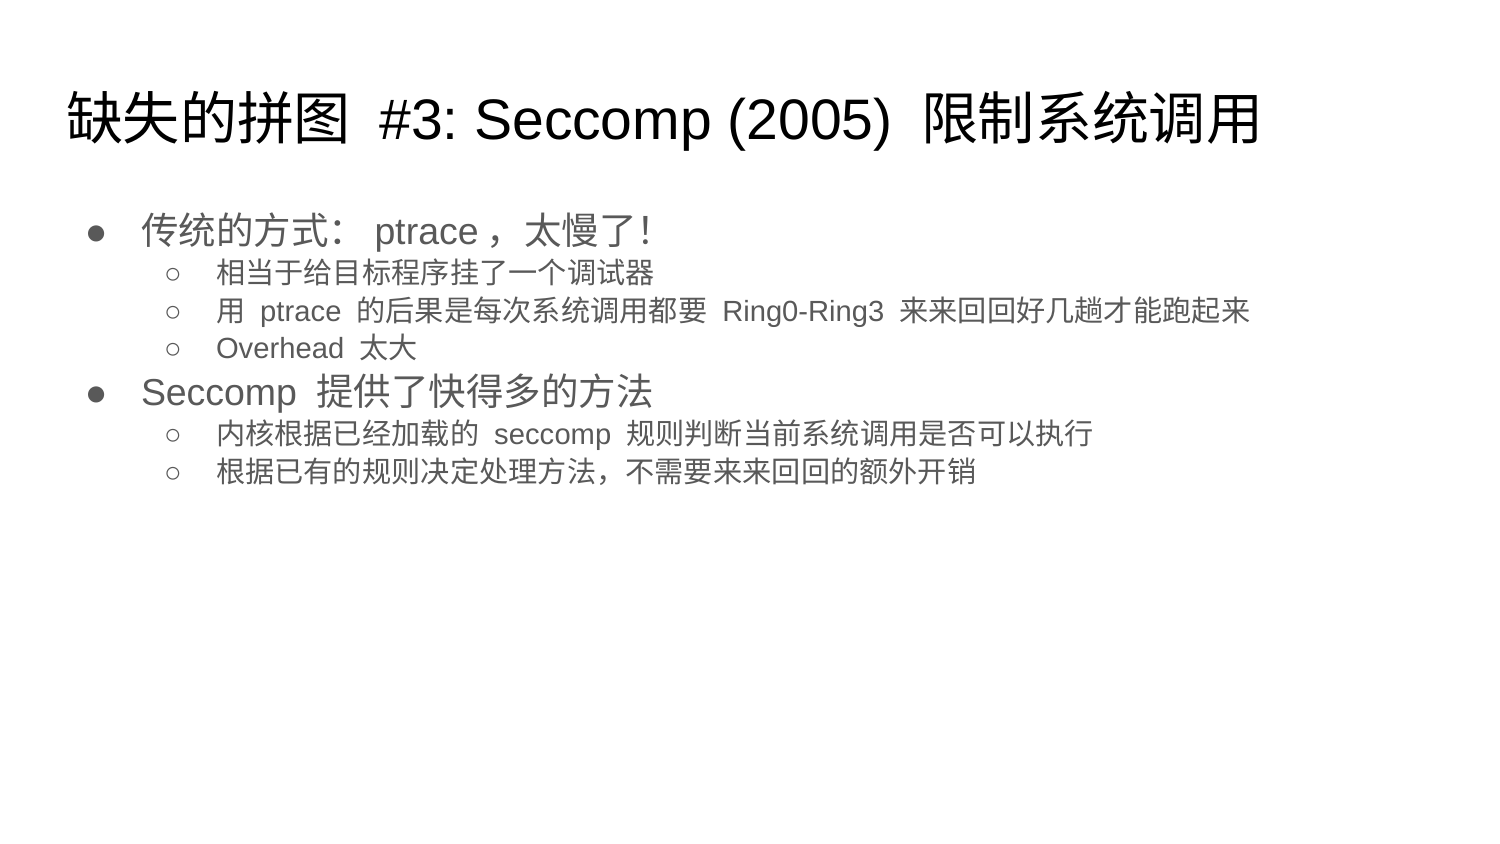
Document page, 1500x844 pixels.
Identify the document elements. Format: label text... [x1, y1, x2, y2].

list 传统的方式：ptrace，太慢了！ 相当于给目标程序挂了一个调试器 用 ptrace 的后果是每次系统调用都要 Ring0-Ring3 来来回回好几趟才能跑起来 Overhead 太大 Seccomp 提供了快得多的方法 内核根据已经加载的 seccomp 规则判断当前系统调用是否可以执行 根据已有的规则决定处理方法，不需要来来回回的额外开销 [51, 189, 1449, 750]
title 缺失的拼图 #3: Seccomp (2005) 限制系统调用 [51, 72, 1449, 167]
